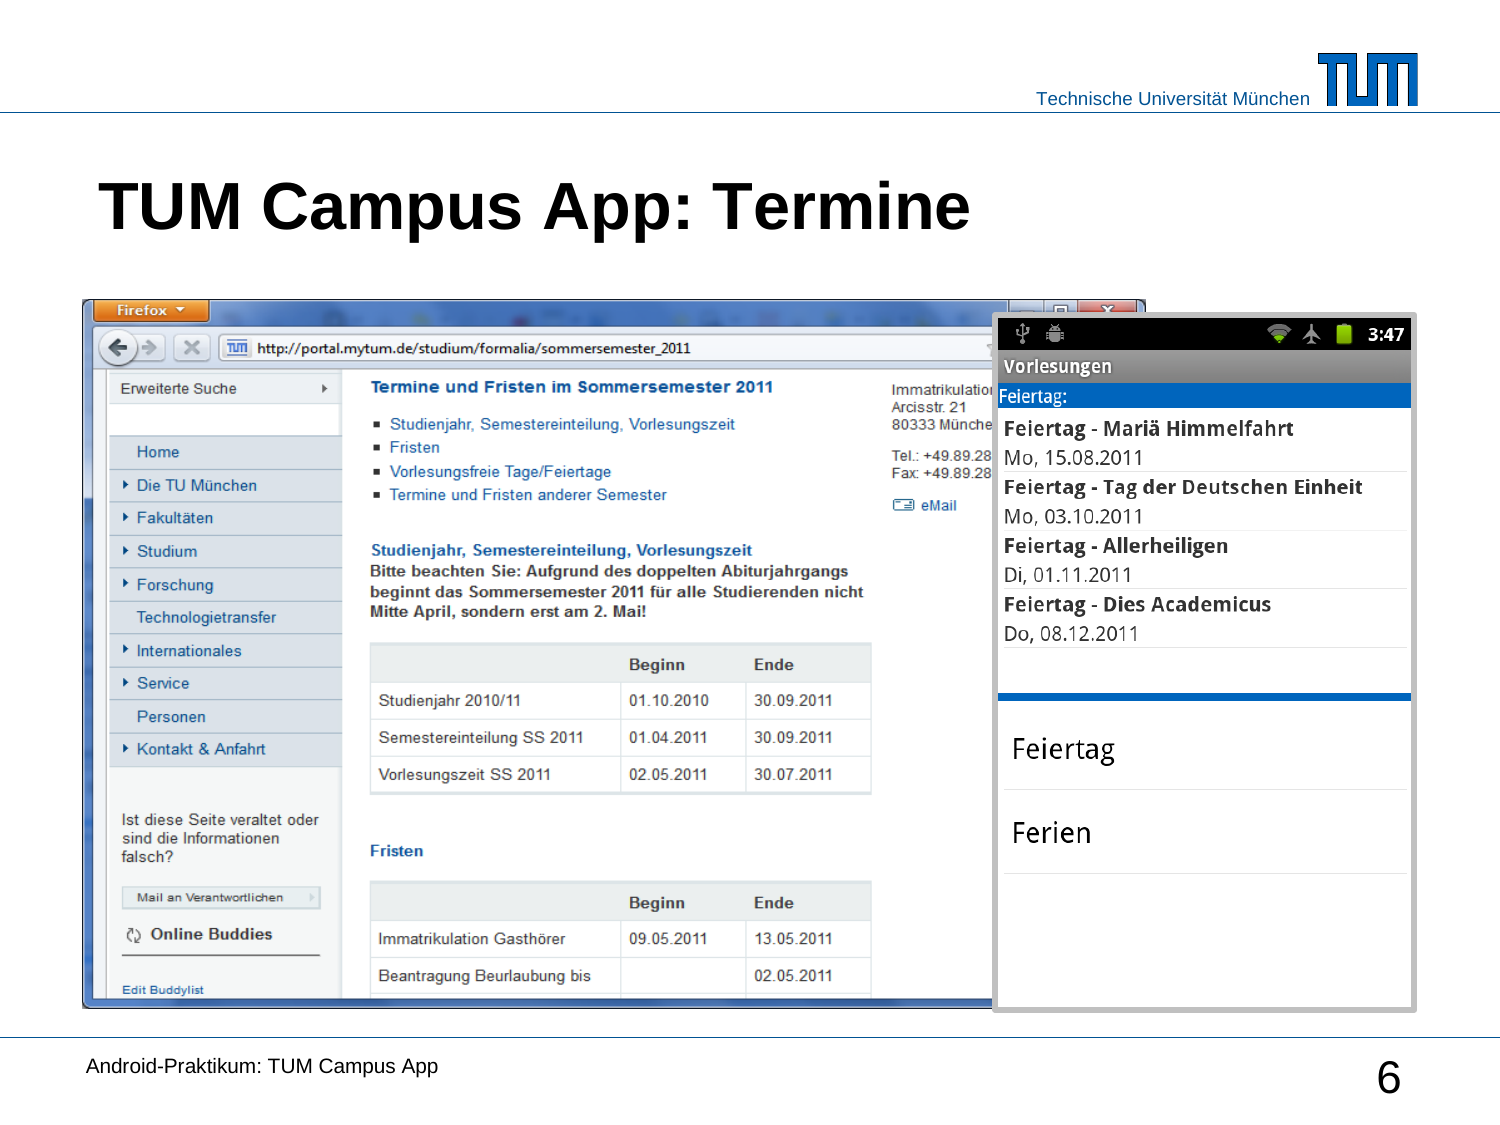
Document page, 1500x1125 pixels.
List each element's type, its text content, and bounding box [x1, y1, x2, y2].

picture [82, 299, 1146, 1009]
picture [998, 317, 1412, 1008]
title TUM Campus App: Termine [83, 149, 1417, 250]
